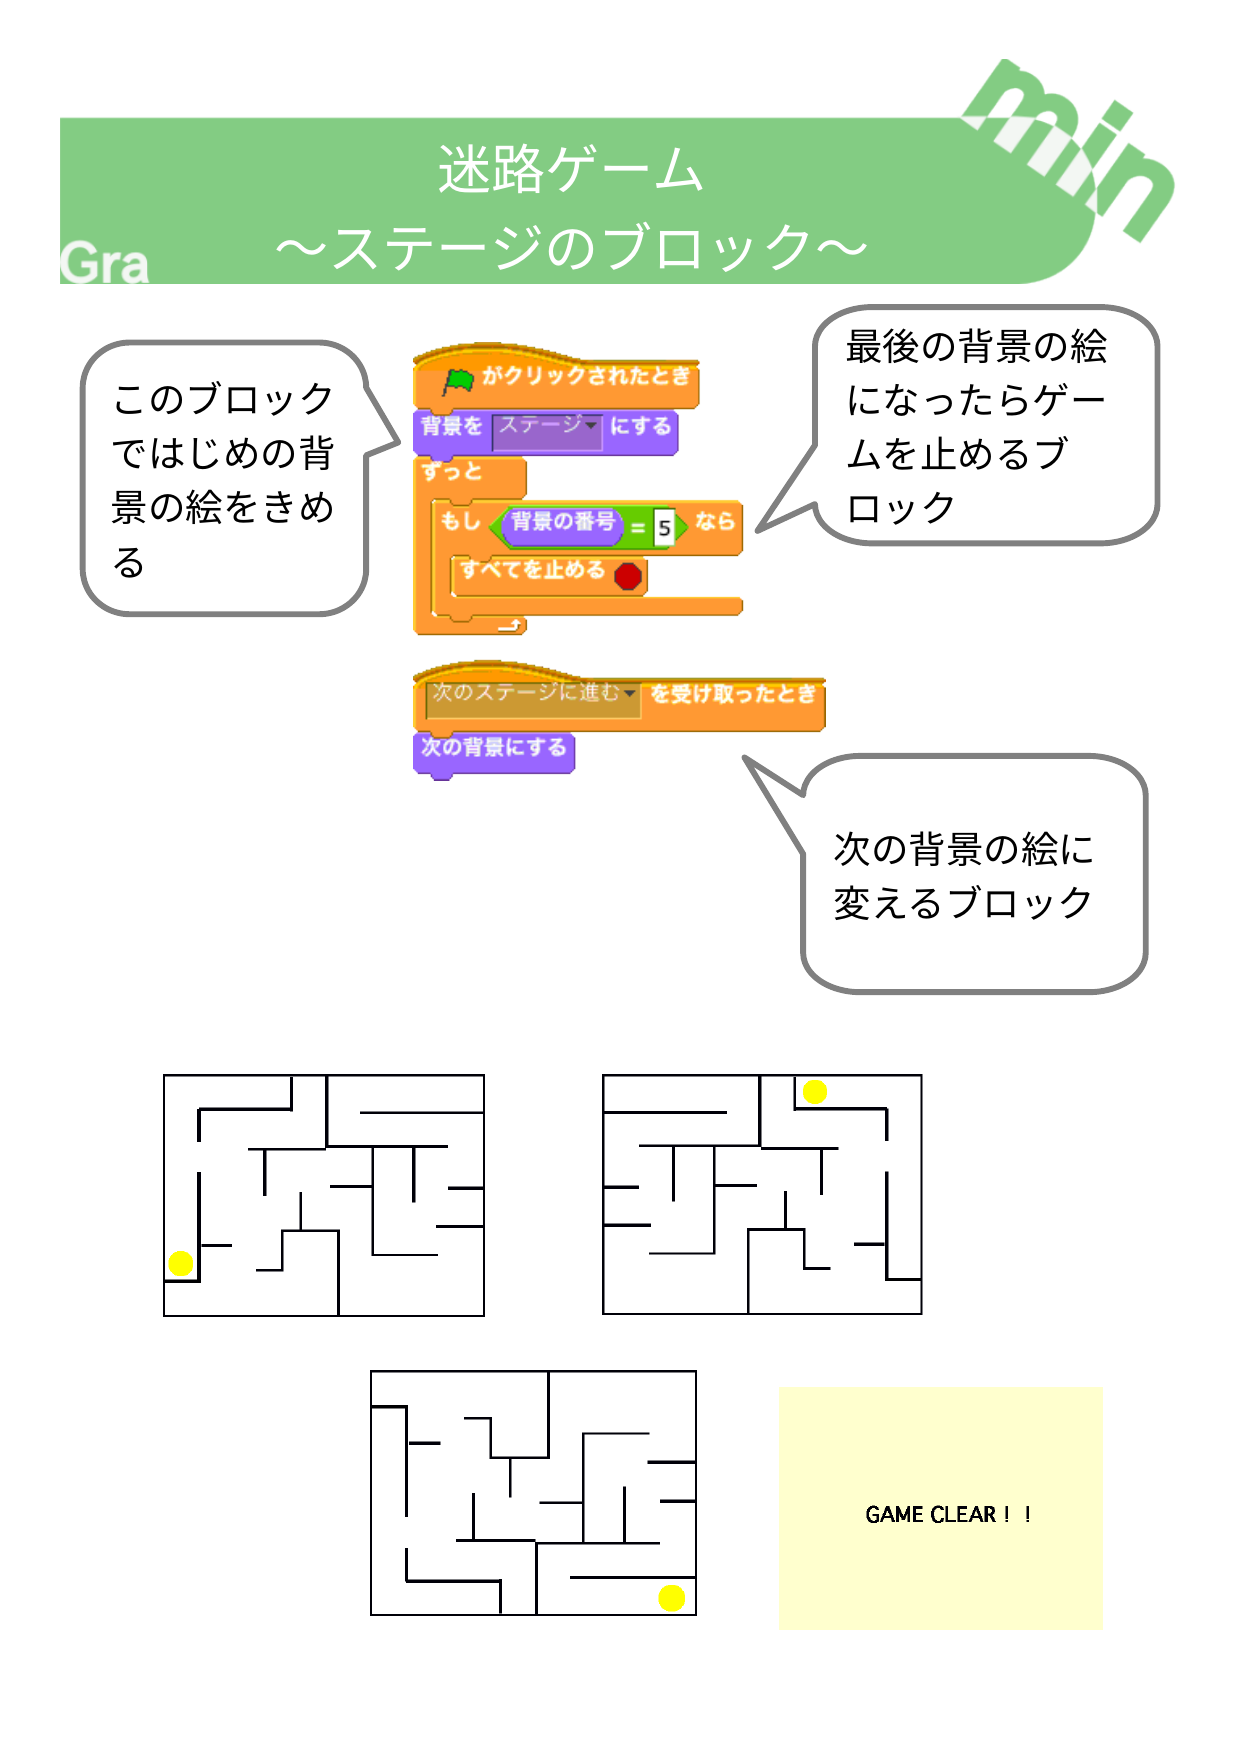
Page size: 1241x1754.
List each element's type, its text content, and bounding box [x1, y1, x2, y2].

picture [60, 59, 1182, 284]
text_box 最後の背景の絵になったらゲームを止めるブロック [757, 307, 1158, 544]
title 迷路ゲーム 〜ステージのブロック〜 [67, 112, 1077, 299]
picture [779, 1387, 1103, 1630]
picture [162, 1074, 485, 1317]
text_box このブロックではじめの背景の絵をきめる [82, 342, 399, 615]
picture [413, 342, 826, 781]
picture [369, 1370, 697, 1616]
text_box 次の背景の絵に変えるブロック [744, 755, 1146, 993]
picture [602, 1074, 923, 1315]
